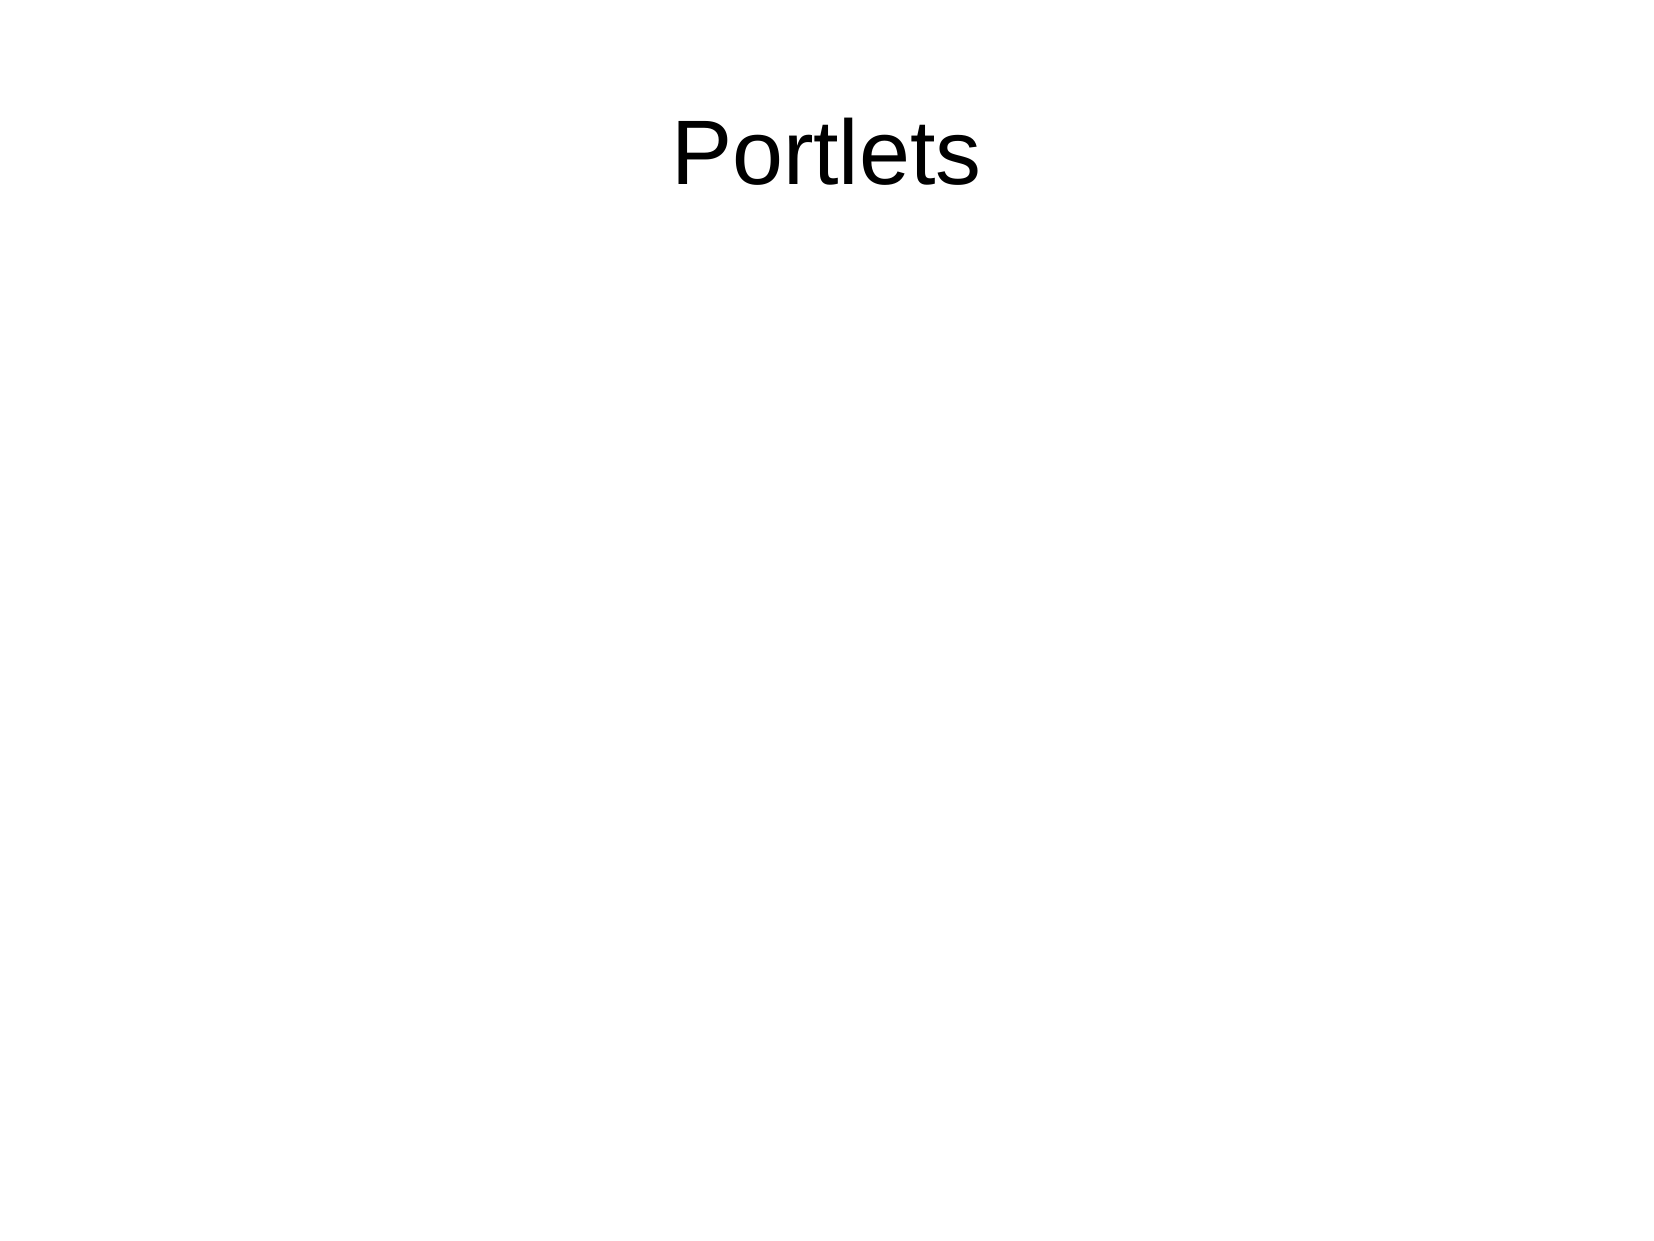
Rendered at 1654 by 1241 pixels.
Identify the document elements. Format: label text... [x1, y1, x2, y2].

title Portlets [82, 49, 1571, 257]
